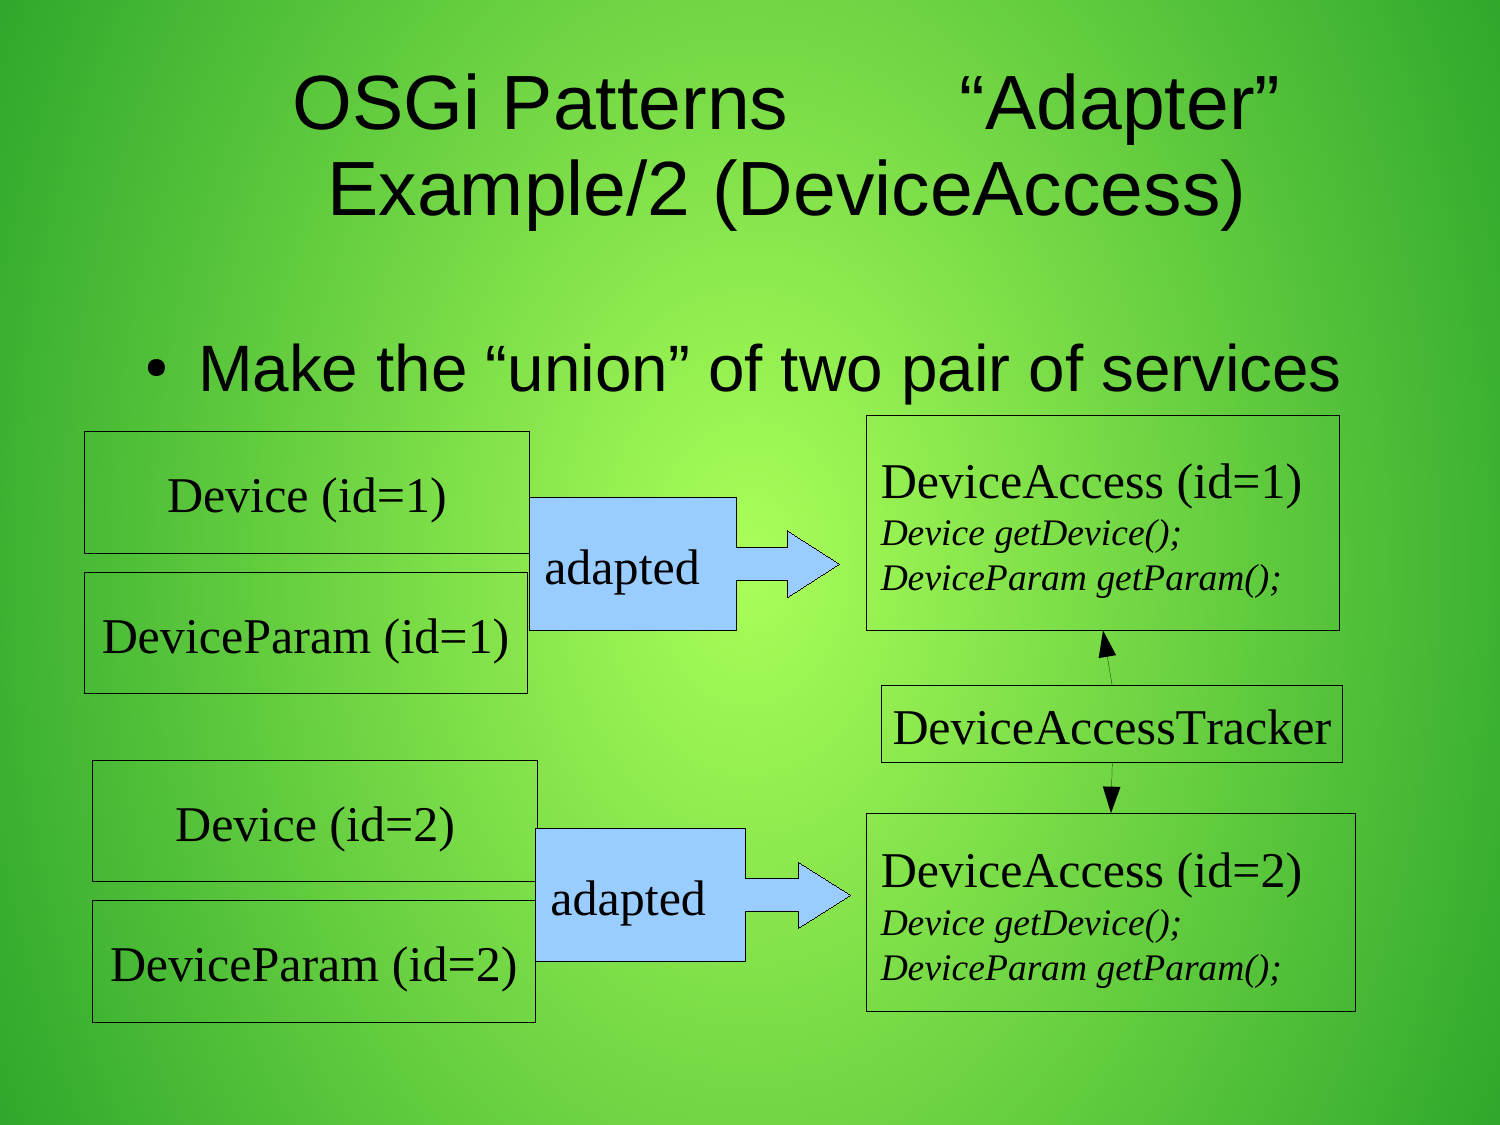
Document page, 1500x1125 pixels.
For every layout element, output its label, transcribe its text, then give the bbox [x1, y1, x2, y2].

list Make the “union” of two pair of services [112, 324, 1388, 440]
text_box Device (id=2) [92, 760, 538, 882]
text_box adapted [535, 828, 851, 962]
text_box DeviceParam (id=2) [92, 900, 536, 1023]
text_box DeviceAccess (id=2) Device getDevice(); DeviceParam getParam(); [866, 813, 1356, 1012]
text_box DeviceAccessTracker [881, 685, 1343, 763]
text_box DeviceAccess (id=1) Device getDevice(); DeviceParam getParam(); [866, 415, 1340, 631]
text_box DeviceParam (id=1) [84, 572, 528, 694]
text_box Device (id=1) [84, 431, 530, 554]
text_box adapted [529, 497, 840, 631]
title OSGi Patterns “Adapter” Example/2 (DeviceAccess) [112, 42, 1462, 249]
